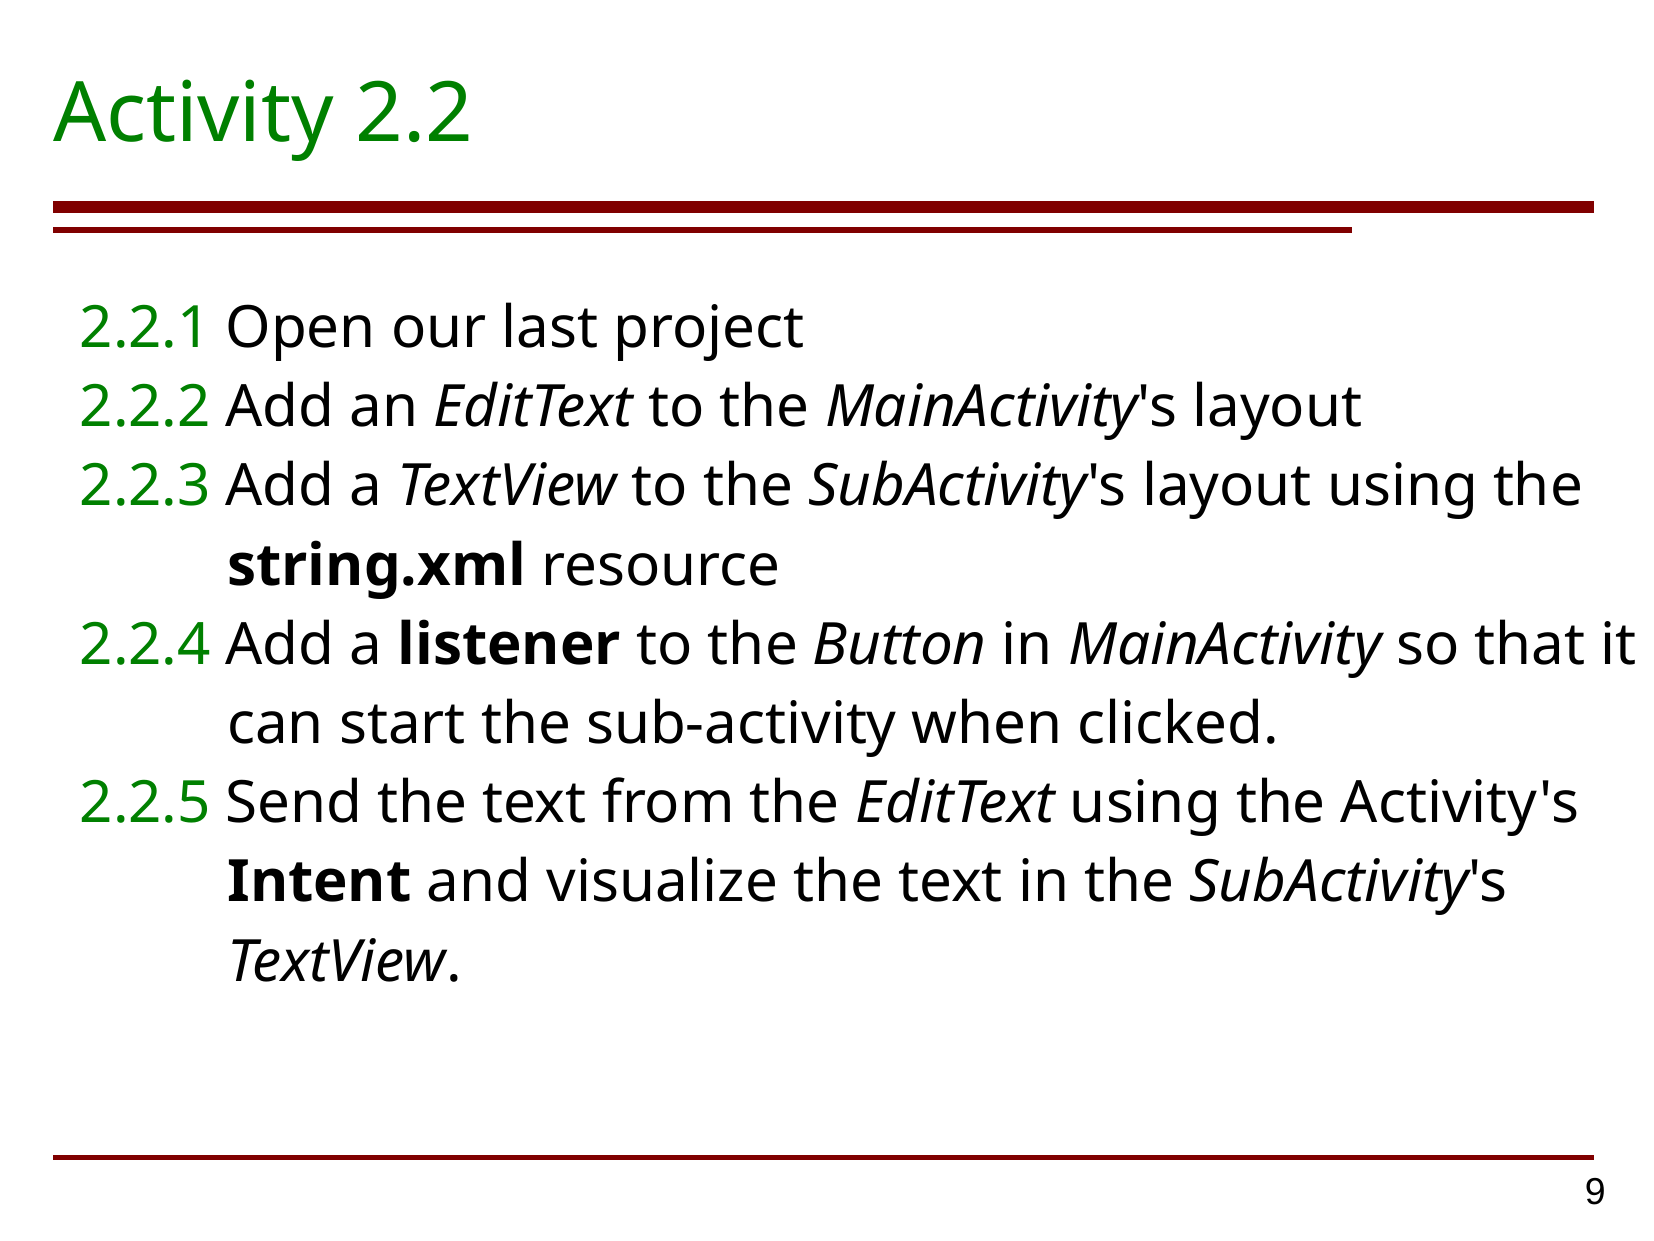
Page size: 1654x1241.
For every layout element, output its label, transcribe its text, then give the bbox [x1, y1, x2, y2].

subtitle Activity 2.2 [53, 48, 1542, 172]
text_box <número> [35, 1163, 1654, 1221]
text_box 2.2.1 Open our last project 2.2.2 Add an EditText to the MainActivity's layout 2.2.3 Add a TextView to the SubActivity's layout using the string.xml resource 2.2.4 Add a listener to the Button in MainActivity so that it can start the sub-activity when clicked. 2.2.5 Send the text from the EditText using the Activity's Intent and visualize the text in the SubActivity's TextView. [64, 277, 1598, 1073]
